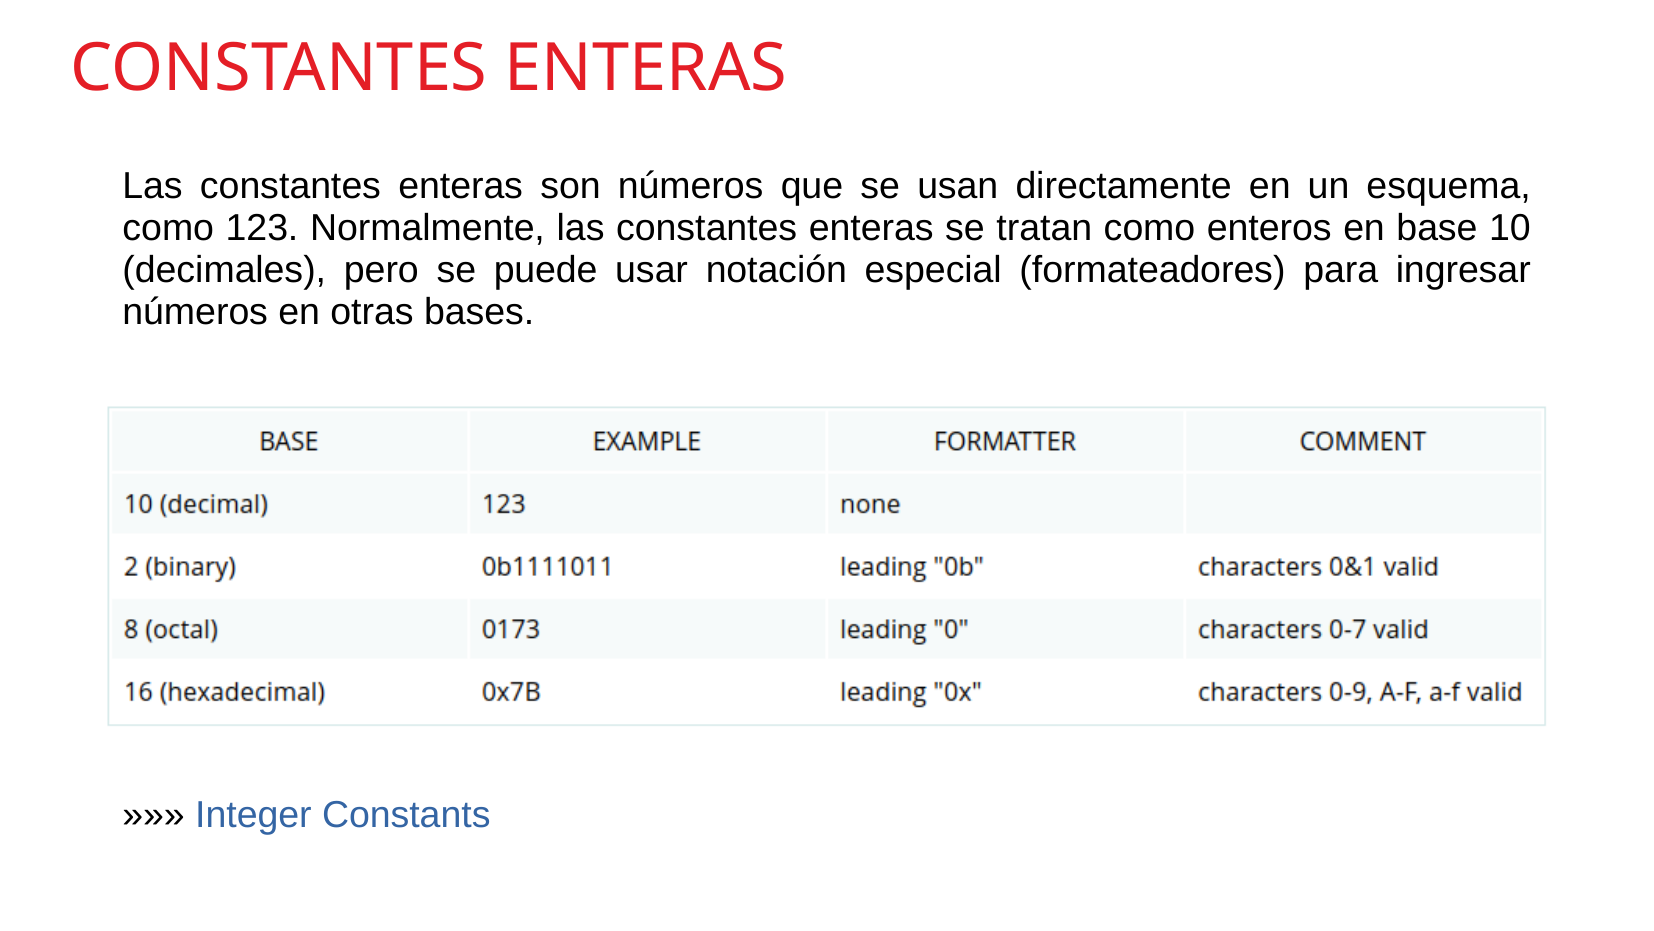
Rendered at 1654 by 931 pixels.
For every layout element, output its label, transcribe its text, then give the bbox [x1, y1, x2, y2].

text_box Las constantes enteras son números que se usan directamente en un esquema, como 123. Normalmente, las constantes enteras se tratan como enteros en base 10 (decimales), pero se puede usar notación especial (formateadores) para ingresar números en otras bases. »»» Integer Constants [107, 156, 1546, 399]
picture [100, 399, 1554, 734]
text_box Las constantes enteras son números que se usan directamente en un esquema, como 123. Normalmente, las constantes enteras se tratan como enteros en base 10 (decimales), pero se puede usar notación especial (formateadores) para ingresar números en otras bases. »»» Integer Constants [107, 734, 1546, 844]
title CONSTANTES ENTERAS [70, 11, 1347, 118]
